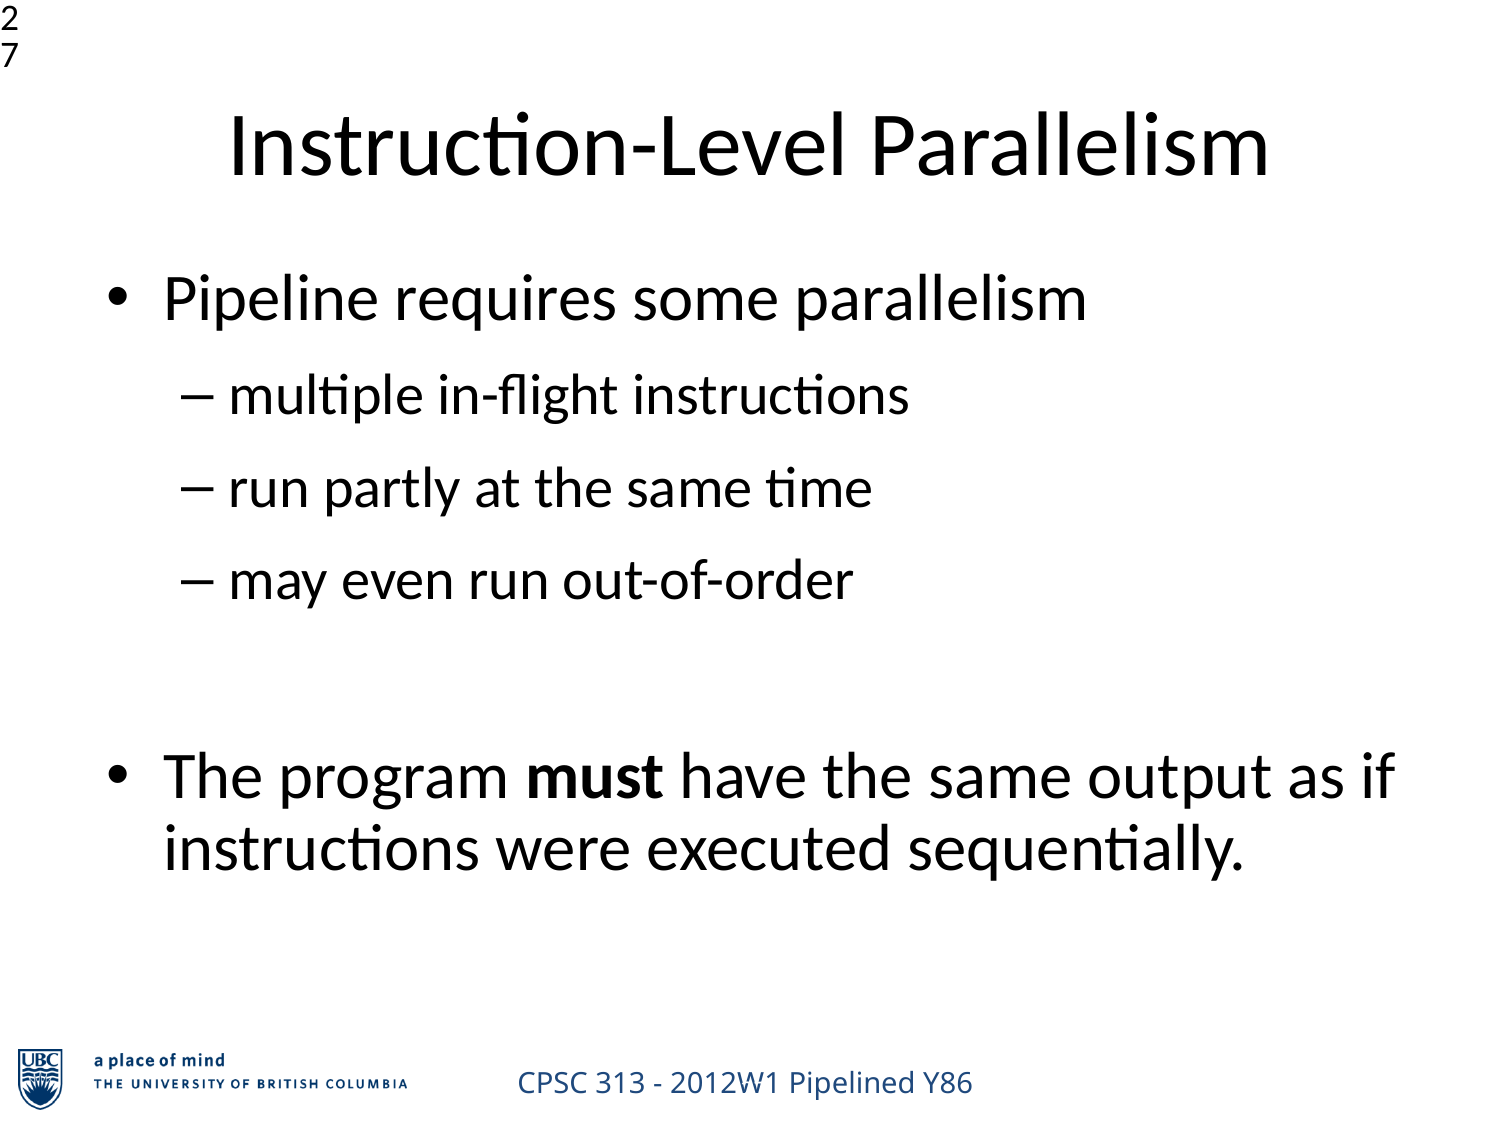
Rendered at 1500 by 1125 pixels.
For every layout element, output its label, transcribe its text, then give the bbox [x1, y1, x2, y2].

title Instruction-Level Parallelism [75, 45, 1425, 233]
list Pipeline requires some parallelism multiple in-flight instructions run partly at the same time may even run out-of-order The program must have the same output as if instructions were executed sequentially. [91, 255, 1442, 998]
text_box <number> [730, 1070, 767, 1111]
picture [18, 1049, 407, 1110]
